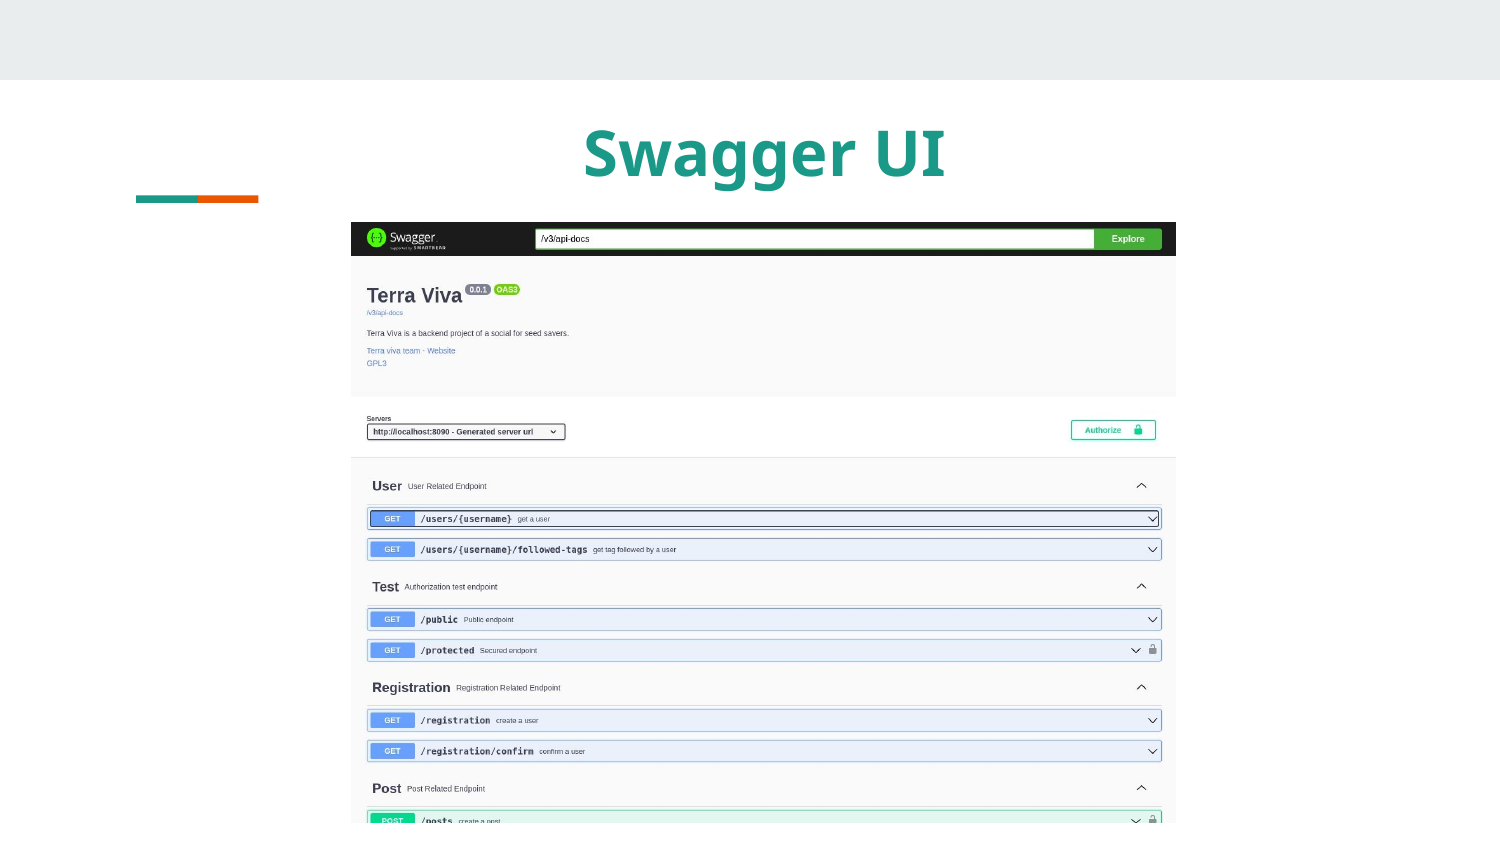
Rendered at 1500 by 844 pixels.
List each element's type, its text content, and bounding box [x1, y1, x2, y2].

picture [351, 222, 1176, 823]
title Swagger UI [568, 97, 1043, 207]
